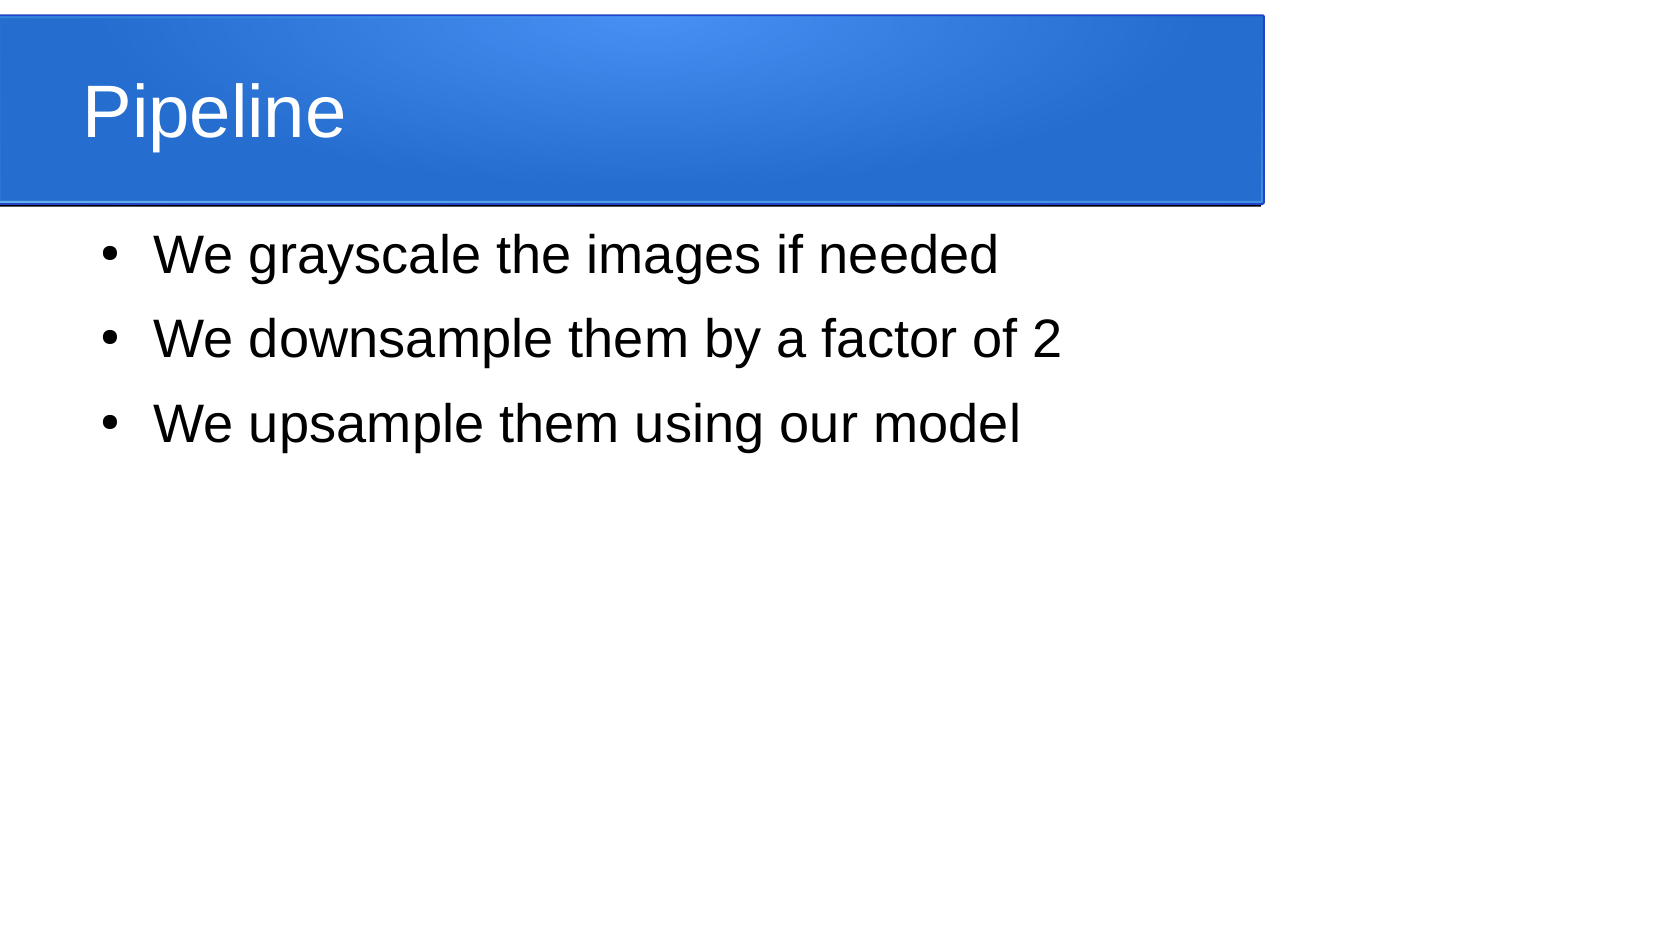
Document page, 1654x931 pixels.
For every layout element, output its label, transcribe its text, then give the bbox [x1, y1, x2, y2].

title Pipeline [82, 35, 1235, 189]
list We grayscale the images if needed We downsample them by a factor of 2 We upsample them using our model [82, 224, 1571, 764]
